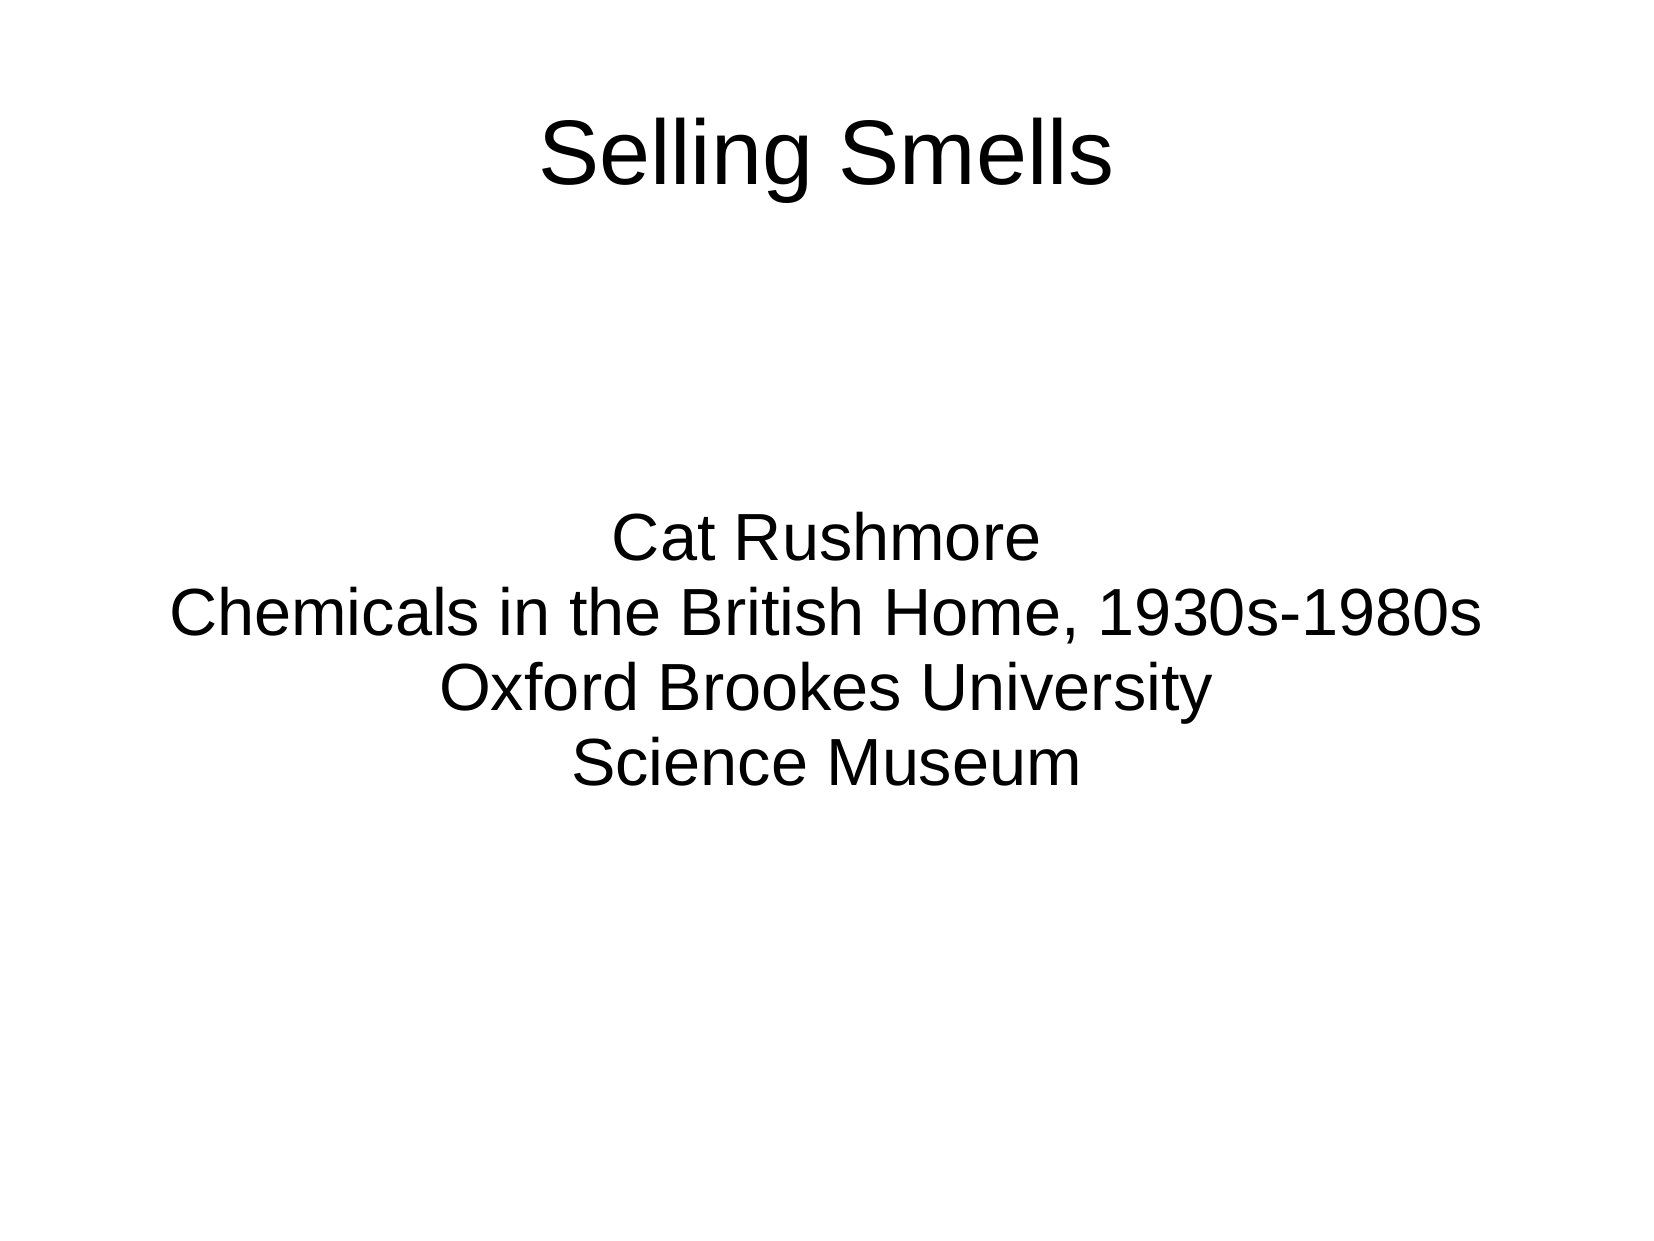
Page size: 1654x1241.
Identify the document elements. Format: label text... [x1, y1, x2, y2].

title Selling Smells [82, 49, 1571, 257]
subtitle Cat Rushmore Chemicals in the British Home, 1930s-1980s Oxford Brookes University Science Museum [82, 290, 1571, 1010]
